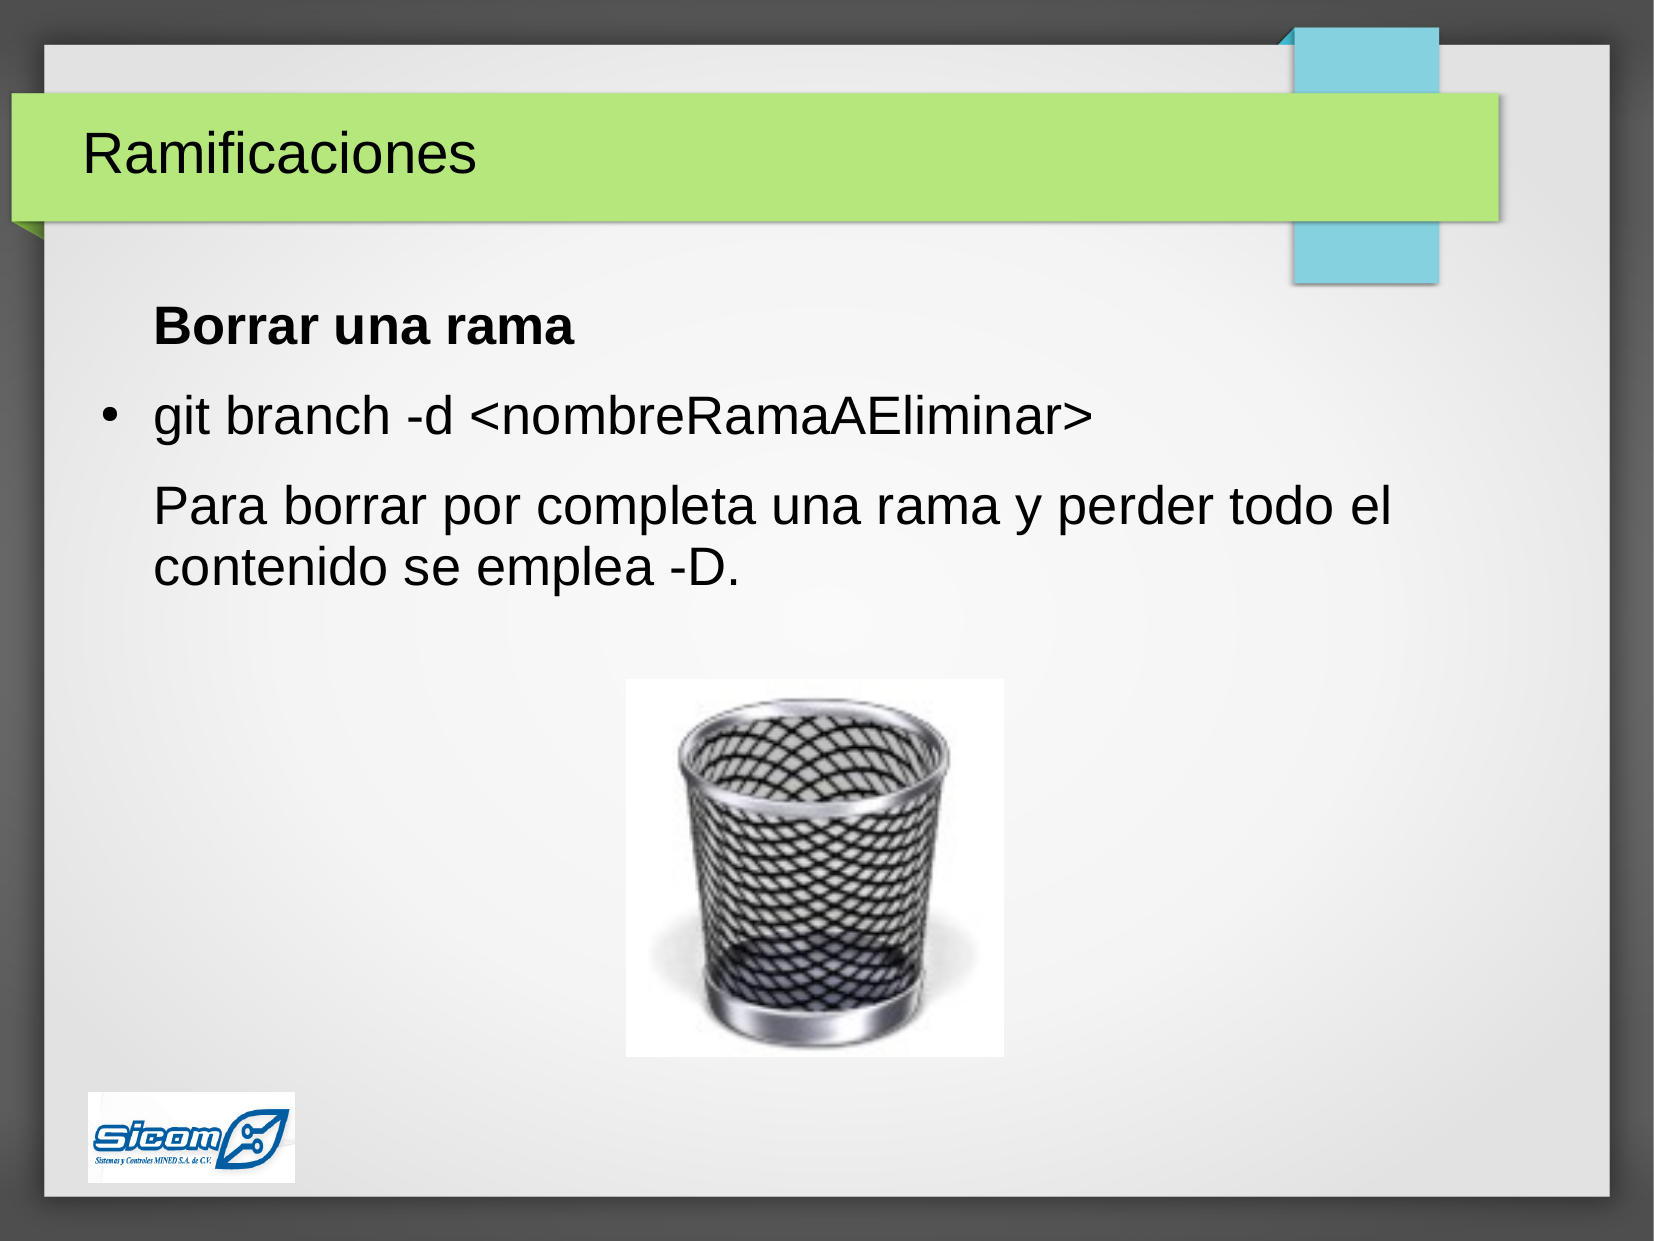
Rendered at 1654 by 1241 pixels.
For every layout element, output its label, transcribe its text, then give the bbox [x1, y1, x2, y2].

title Ramificaciones [82, 94, 1264, 213]
picture [0, 0, 1654, 1241]
list Borrar una rama git branch -d <nombreRamaAEliminar> Para borrar por completa una rama y perder todo el contenido se emplea -D. [82, 295, 1571, 1015]
